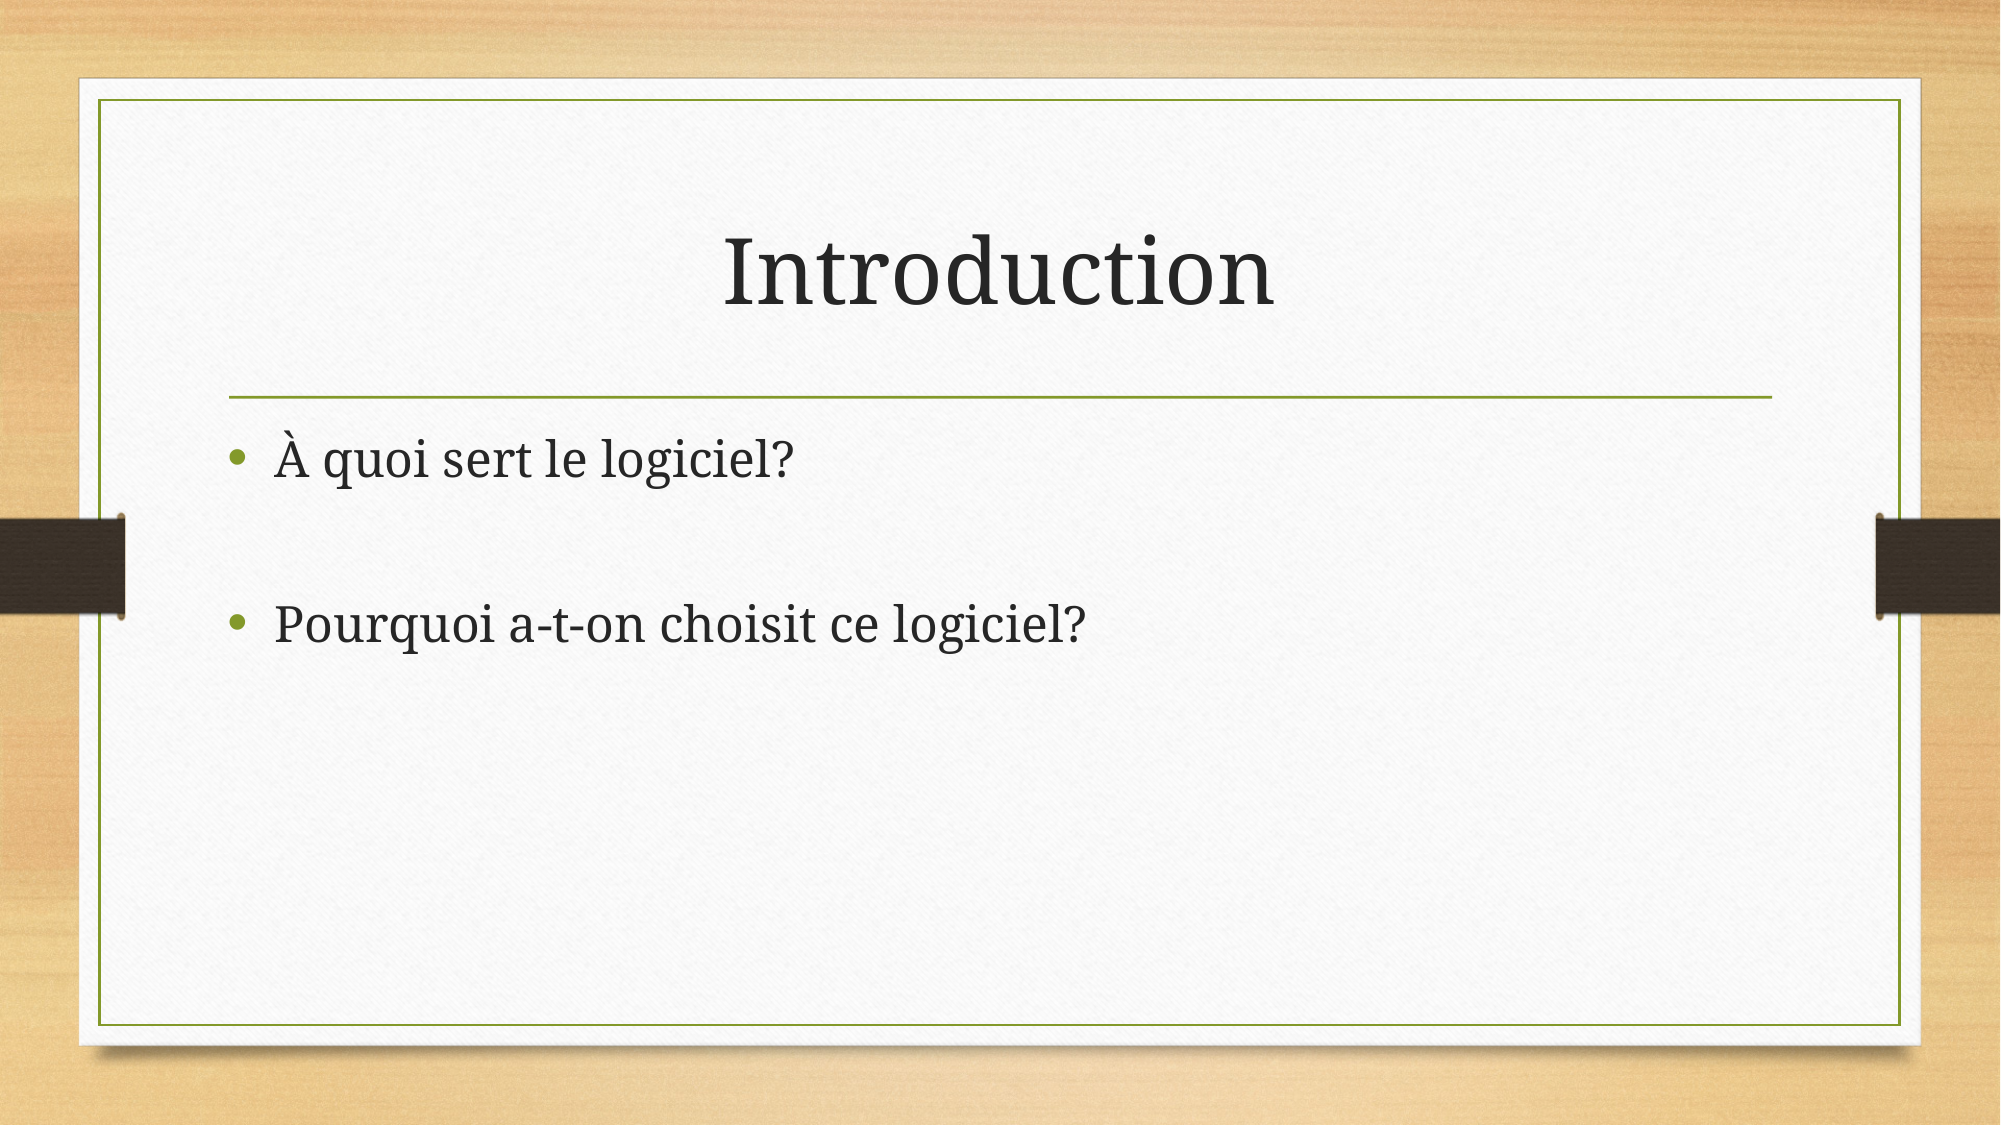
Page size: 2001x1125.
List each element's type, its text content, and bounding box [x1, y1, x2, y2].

list À quoi sert le logiciel? Pourquoi a-t-on choisit ce logiciel? [212, 419, 1788, 964]
picture [0, 0, 2001, 1125]
title Introduction [212, 161, 1788, 375]
